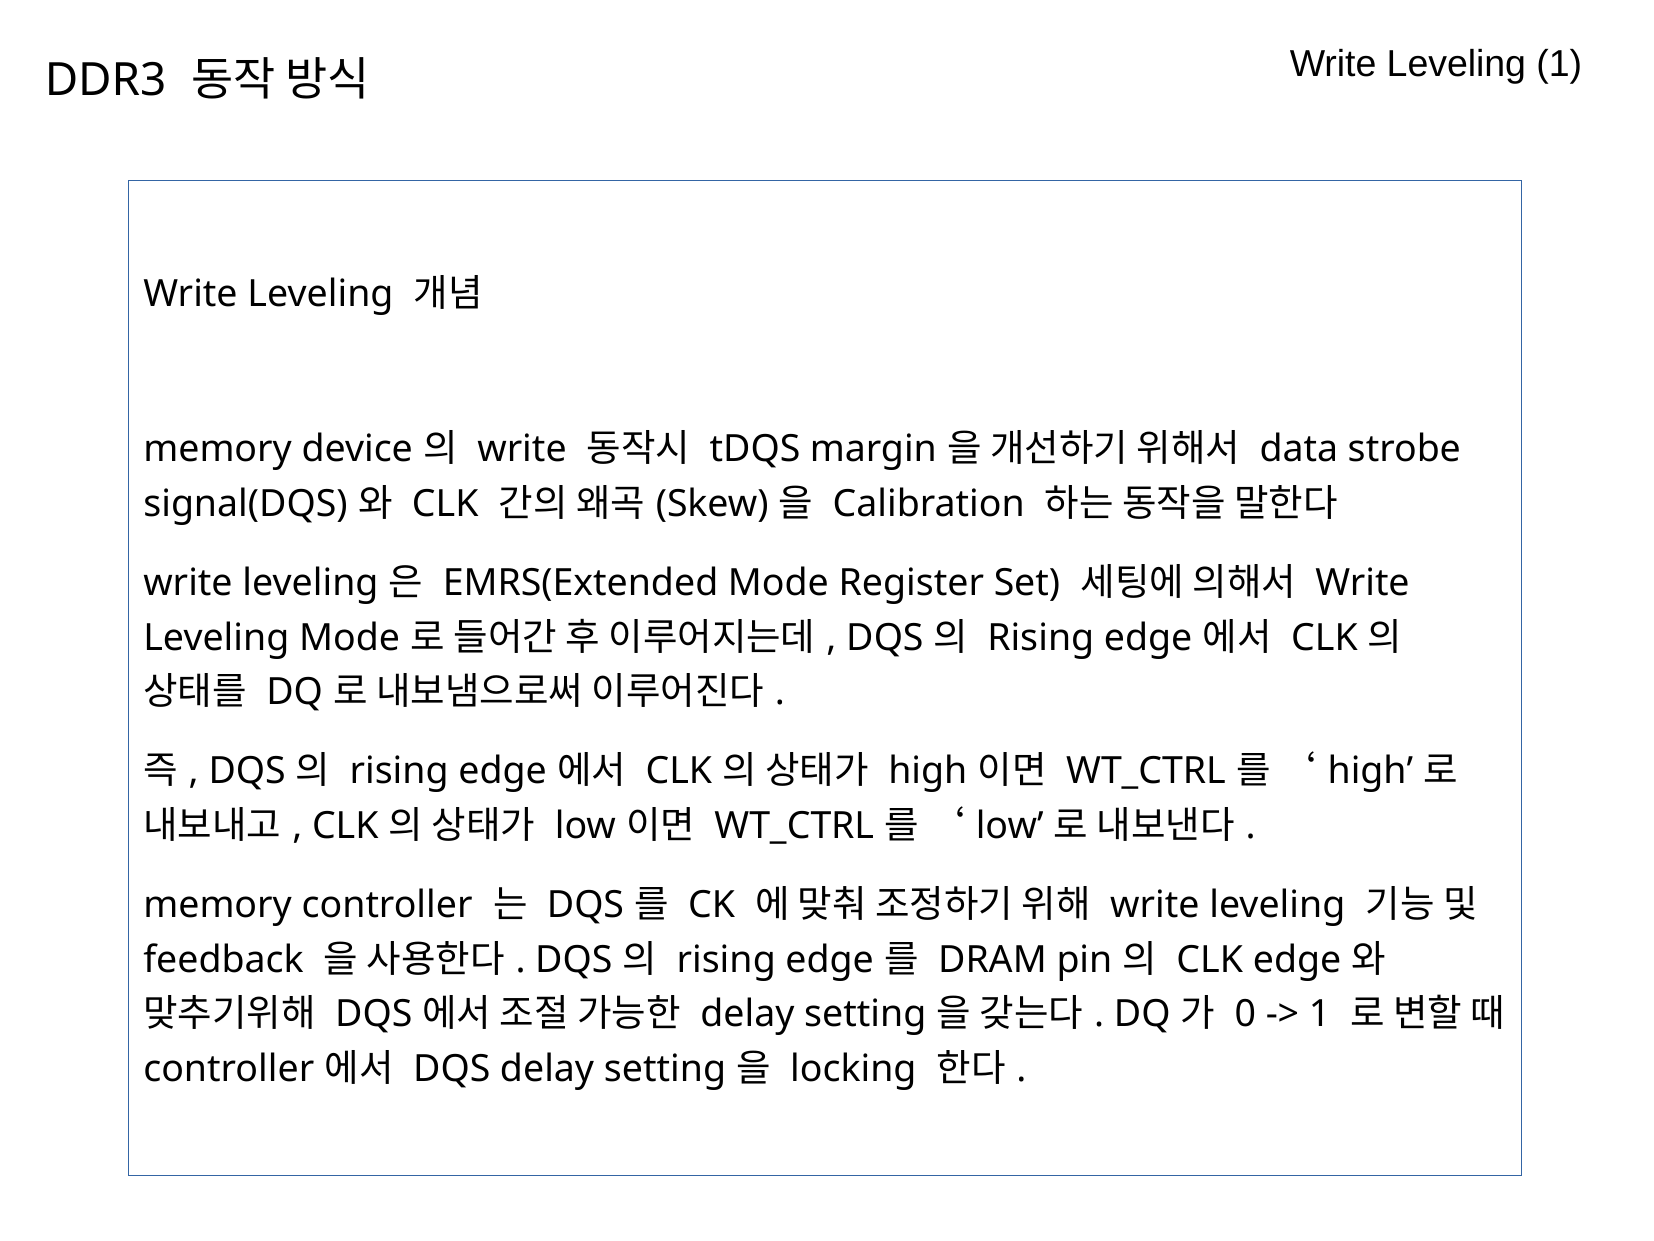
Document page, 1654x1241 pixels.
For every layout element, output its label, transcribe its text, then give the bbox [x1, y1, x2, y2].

text_box Write Leveling 개념 memory device의 write 동작시 tDQS margin을 개선하기 위해서 data strobe signal(DQS)와 CLK 간의 왜곡(Skew)을 Calibration 하는 동작을 말한다 write leveling은 EMRS(Extended Mode Register Set) 세팅에 의해서 Write Leveling Mode로 들어간 후 이루어지는데, DQS의 Rising edge에서 CLK의 상태를 DQ로 내보냄으로써 이루어진다. 즉, DQS의 rising edge에서 CLK의 상태가 high이면 WT_CTRL를 ‘high’로 내보내고, CLK의 상태가 low이면 WT_CTRL를 ‘low’로 내보낸다. memory controller 는 DQS를 CK 에 맞춰 조정하기 위해 write leveling 기능 및 feedback 을 사용한다. DQS의 rising edge를 DRAM pin의 CLK edge와 맞추기위해 DQS에서 조절 가능한 delay setting을 갖는다. DQ가 0 -> 1 로 변할 때 controller에서 DQS delay setting을 locking 한다. [128, 180, 1522, 1044]
text_box Write Leveling (1) [1275, 34, 1626, 106]
text_box DDR3 동작 방식 [30, 34, 466, 106]
